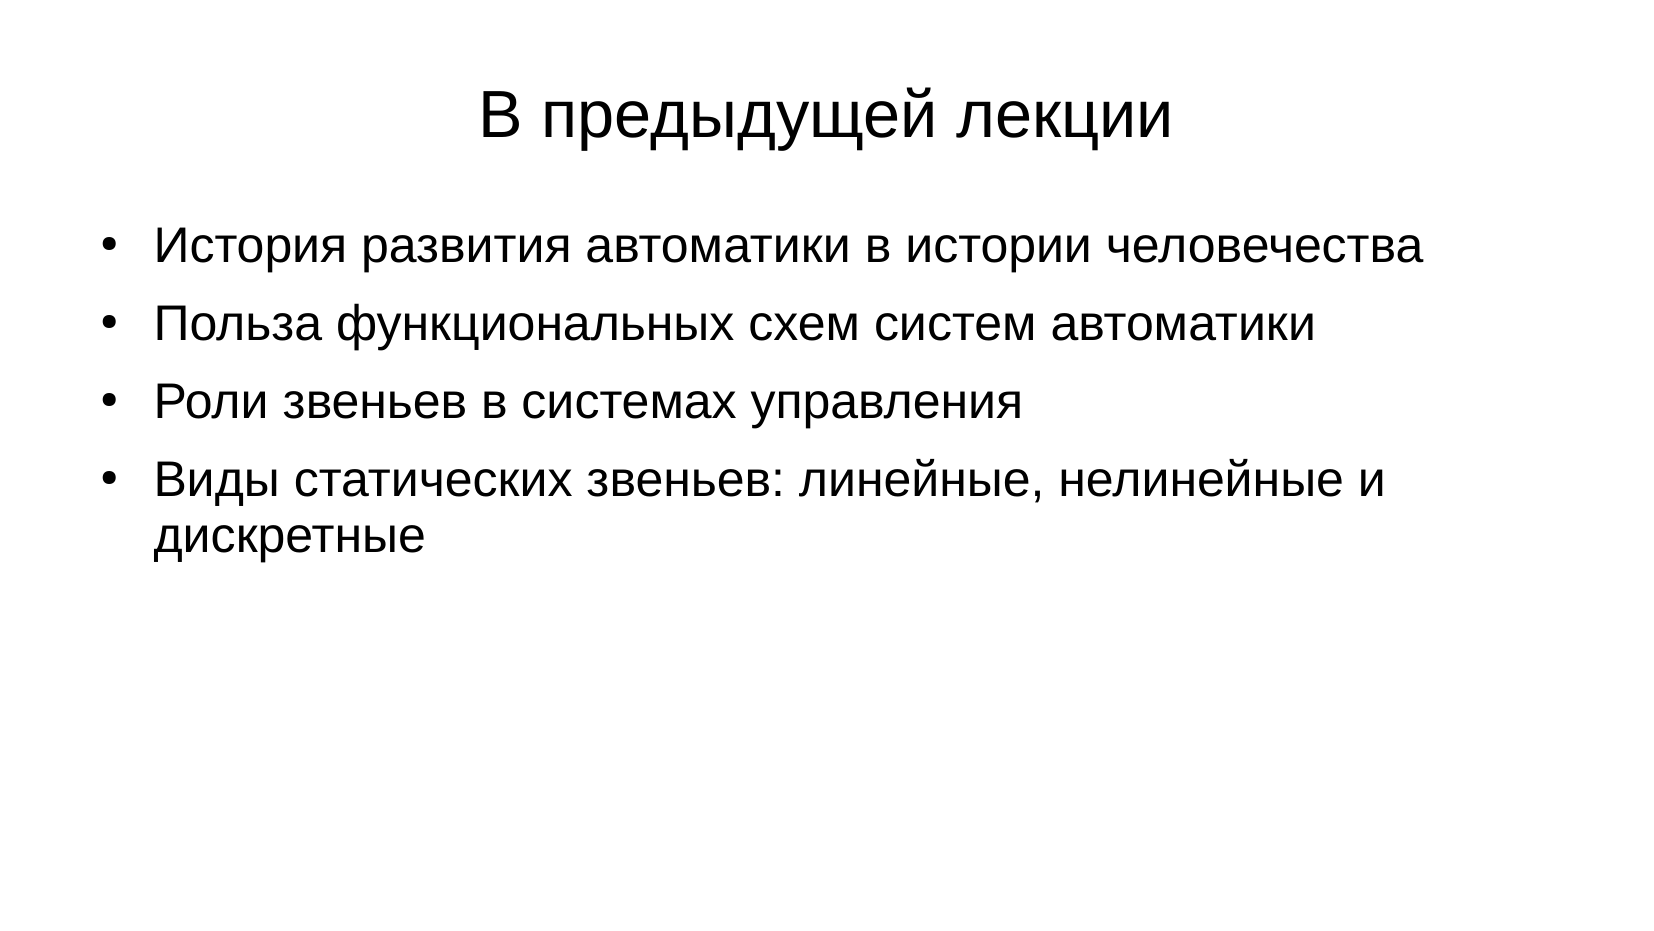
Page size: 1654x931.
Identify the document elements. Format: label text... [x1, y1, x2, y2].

list История развития автоматики в истории человечества Польза функциональных схем систем автоматики Роли звеньев в системах управления Виды статических звеньев: линейные, нелинейные и дискретные [82, 217, 1571, 758]
title В предыдущей лекции [82, 37, 1571, 193]
